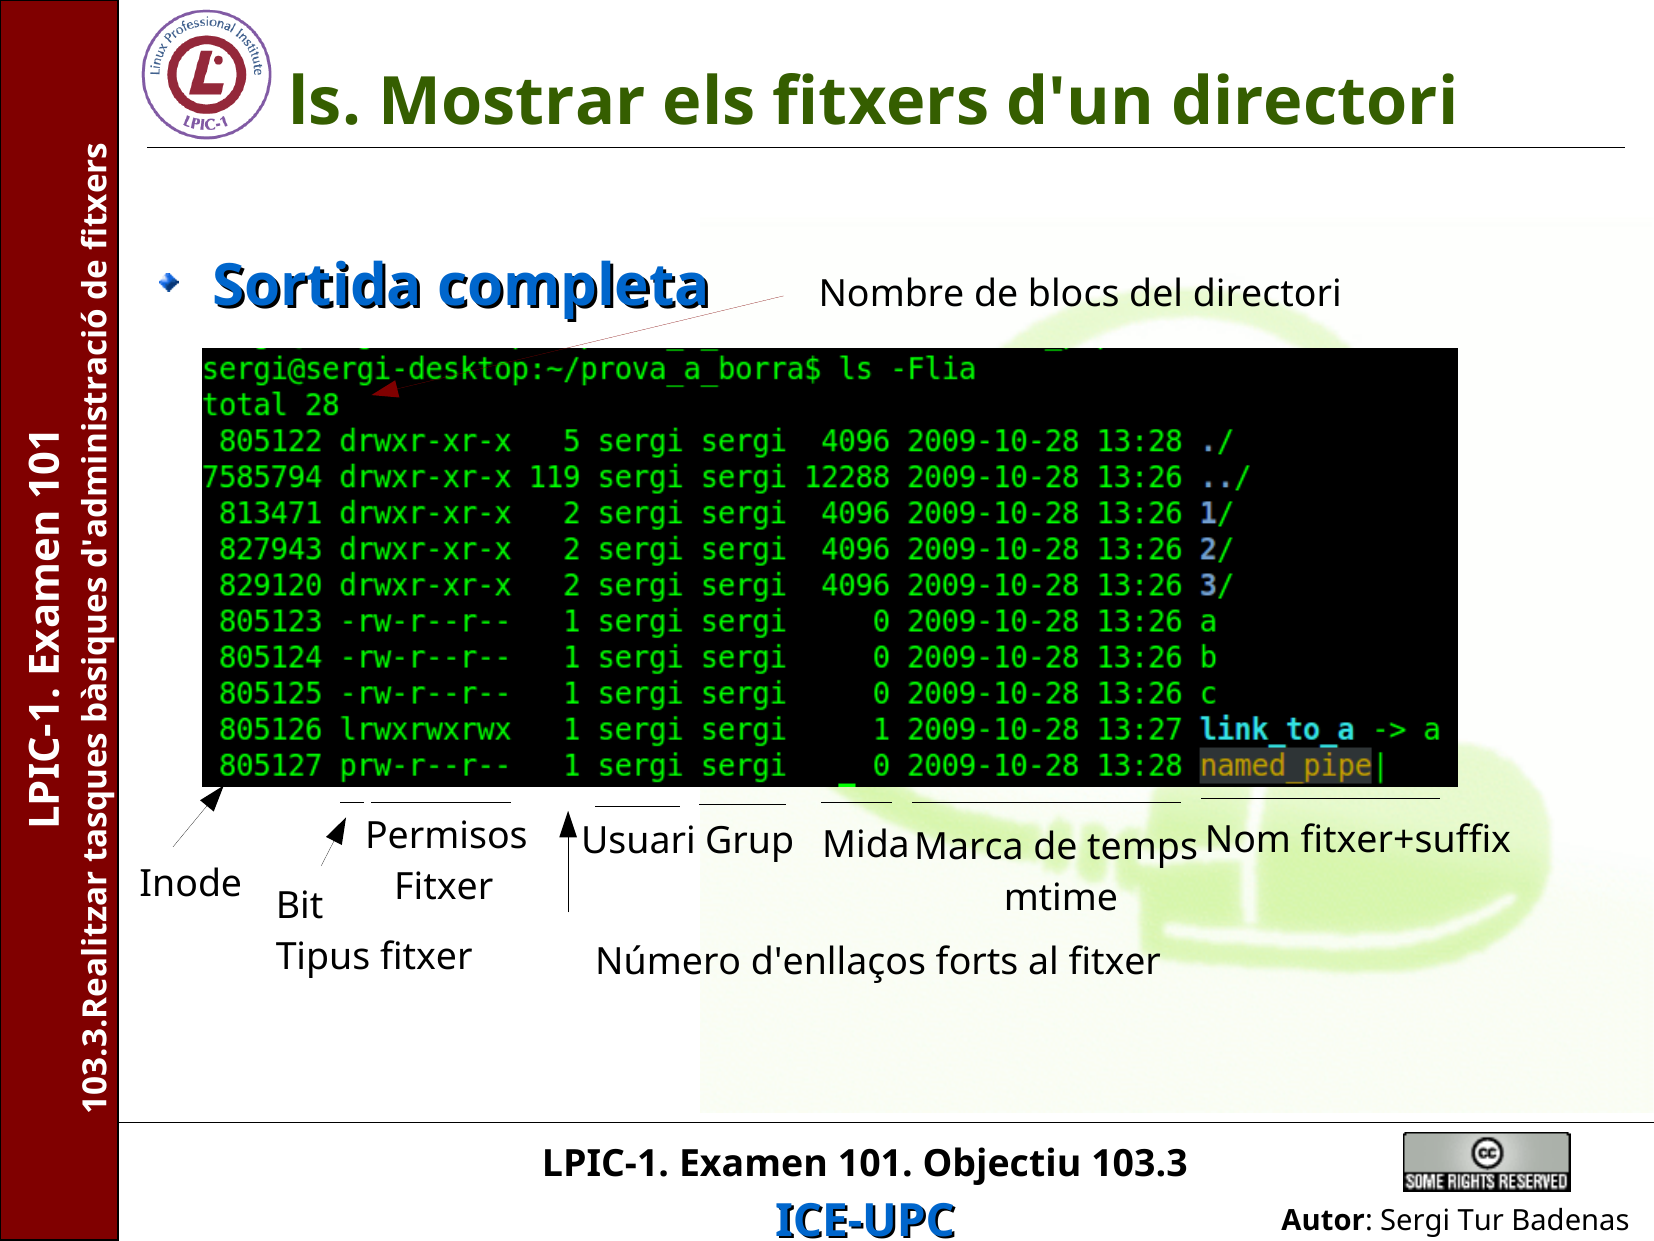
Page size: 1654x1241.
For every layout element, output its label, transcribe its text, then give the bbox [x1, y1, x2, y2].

text_box Usuari [566, 806, 690, 866]
title ls. Mostrar els fitxers d'un directori [129, 56, 1619, 141]
text_box Mida [807, 810, 918, 871]
picture [135, 5, 277, 56]
text_box Bit Tipus fitxer [261, 871, 474, 977]
text_box Permisos Fitxer [350, 800, 536, 906]
text_box Nombre de blocs del directori [803, 259, 1320, 320]
text_box Grup [690, 806, 804, 866]
picture [202, 348, 1458, 787]
text_box Inode [124, 849, 248, 910]
text_box Marca de temps mtime [899, 812, 1209, 917]
picture [1403, 1132, 1571, 1192]
text_box Número d'enllaços forts al fitxer [580, 927, 1134, 988]
text_box Nom fitxer+suffix [1189, 805, 1500, 866]
list Sortida completa [141, 242, 1630, 1078]
picture [700, 217, 1654, 1113]
